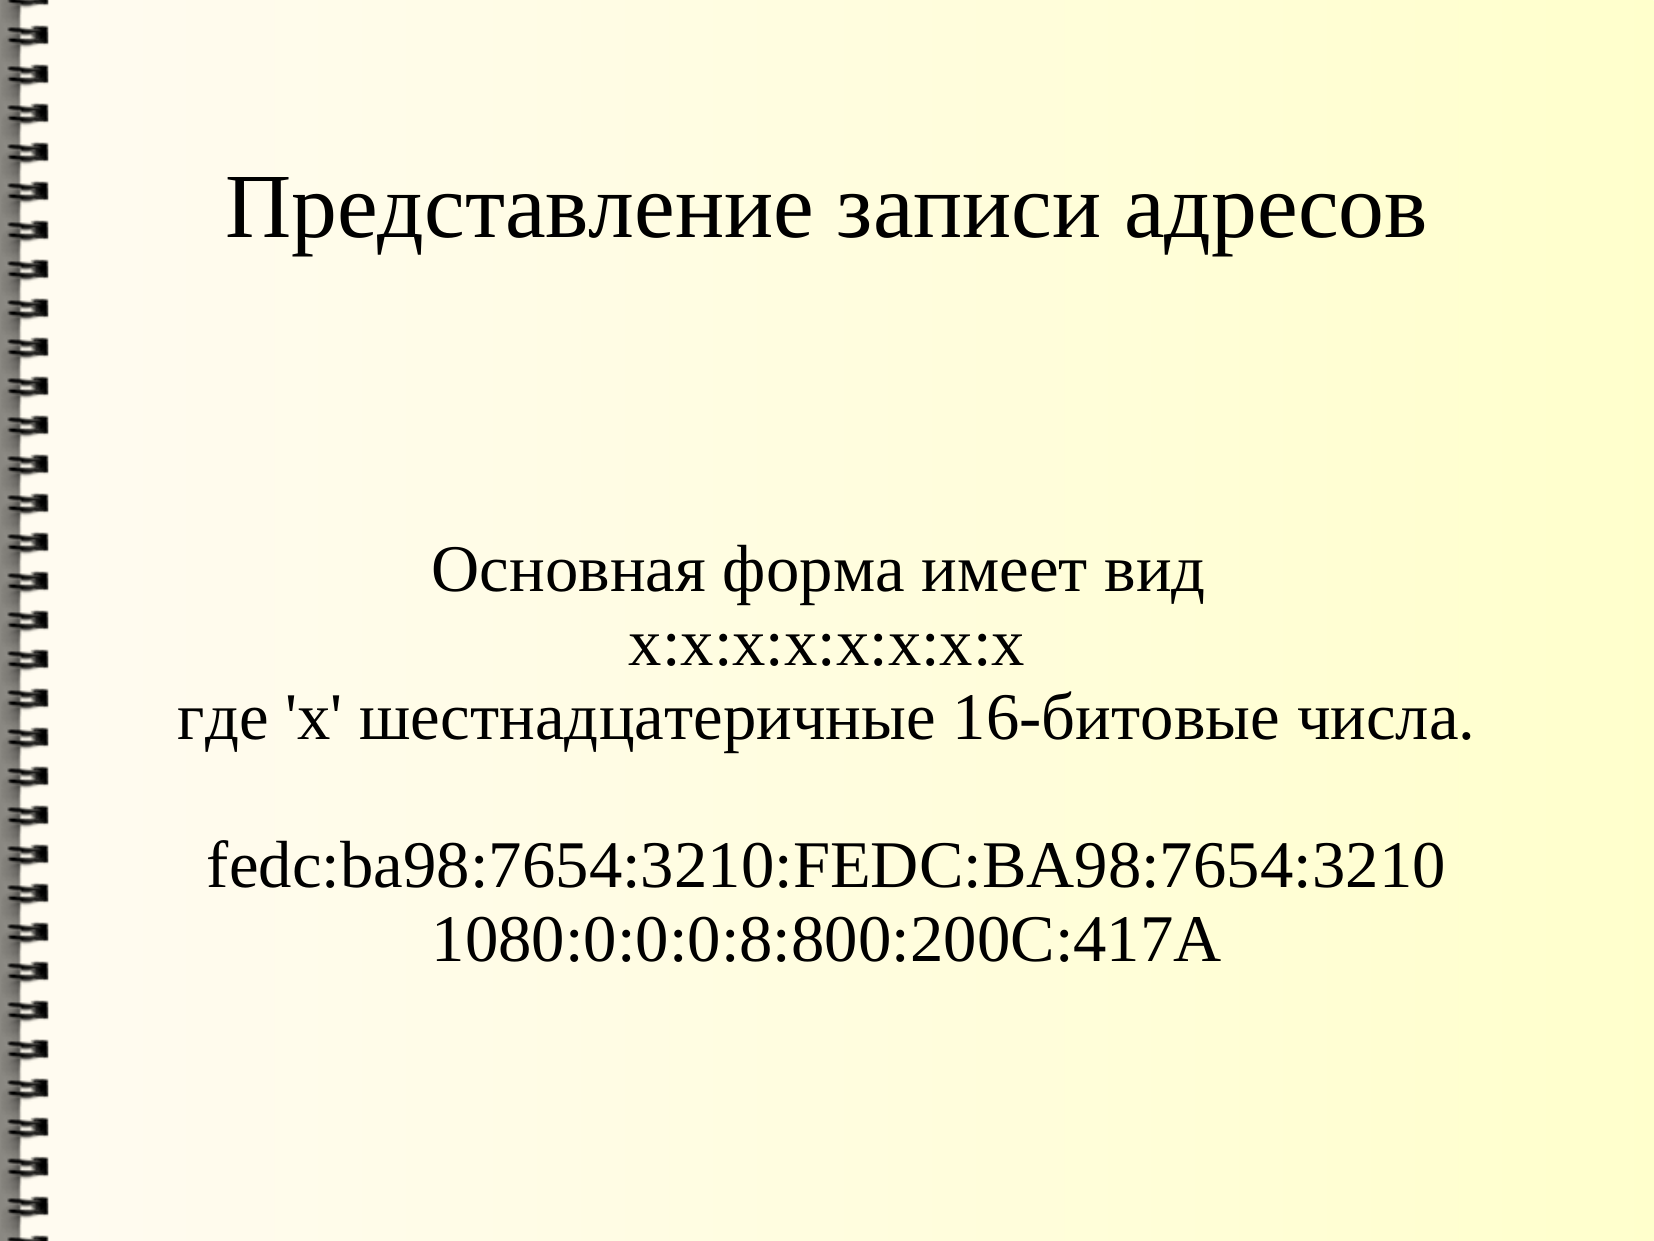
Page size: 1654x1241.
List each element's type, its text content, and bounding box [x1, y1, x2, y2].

title Представление записи адресов [121, 102, 1534, 311]
subtitle Основная форма имеет вид x:x:x:x:x:x:x:x где 'x' шестнадцатеричные 16-битовые числа. fedc:ba98:7654:3210:FEDC:BA98:7654:3210 1080:0:0:0:8:800:200C:417A [121, 344, 1534, 1164]
picture [0, 0, 1654, 1241]
